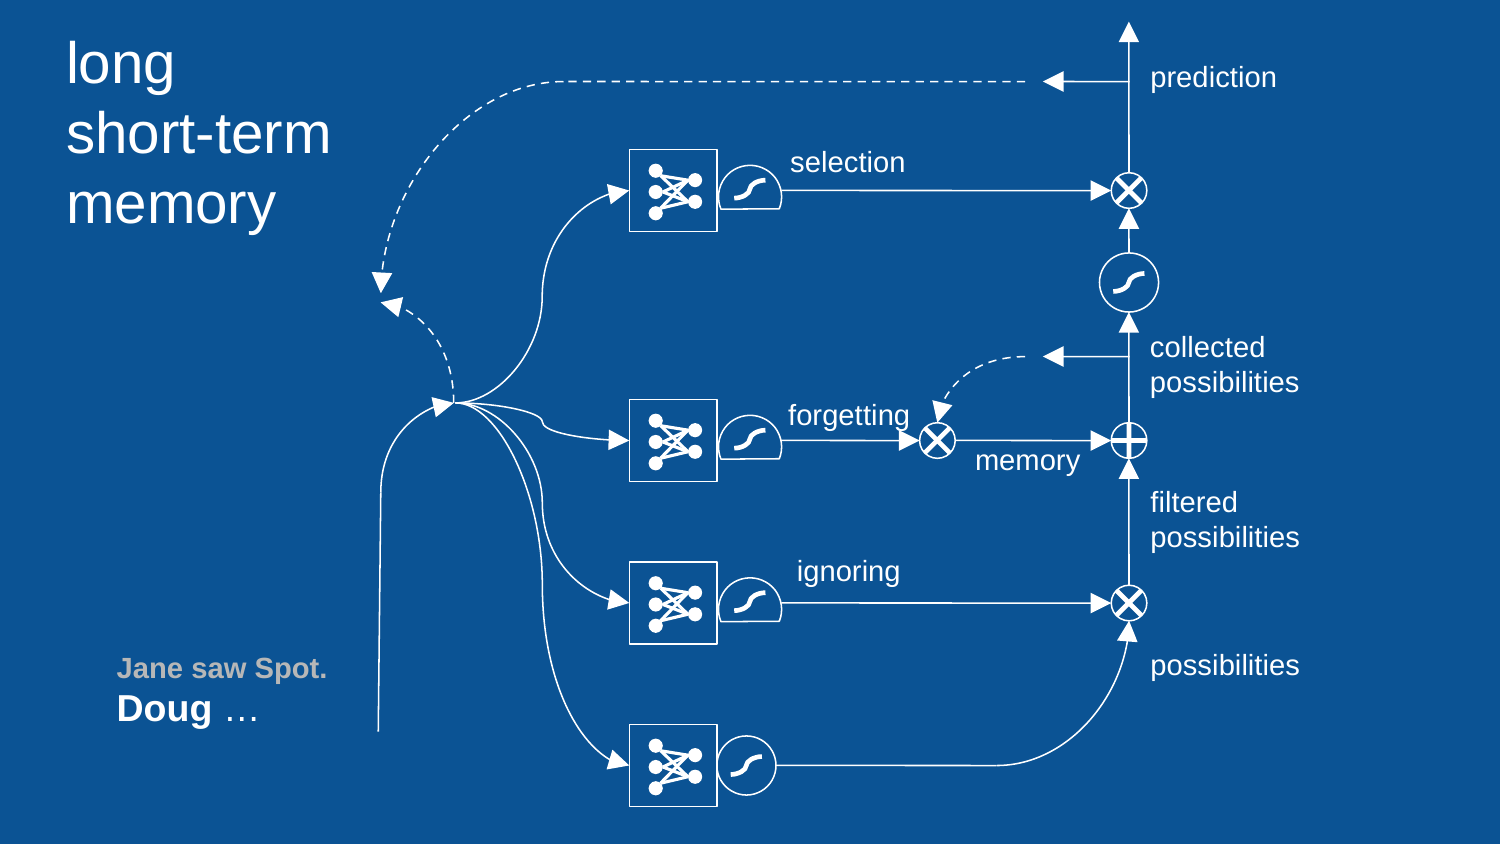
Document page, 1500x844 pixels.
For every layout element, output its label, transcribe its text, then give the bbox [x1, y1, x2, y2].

text_box [688, 444, 703, 459]
text_box [648, 759, 663, 775]
text_box [648, 618, 663, 633]
text_box collected possibilities [1134, 313, 1316, 380]
text_box [648, 597, 663, 612]
text_box filtered possibilities [1135, 468, 1316, 535]
text_box prediction [1135, 43, 1305, 110]
text_box [688, 194, 703, 209]
text_box [648, 456, 663, 471]
text_box [648, 413, 663, 428]
text_box [648, 738, 663, 753]
text_box [648, 434, 663, 450]
text_box [648, 206, 663, 221]
text_box [688, 748, 703, 763]
text_box [648, 163, 663, 178]
text_box possibilities [1135, 630, 1316, 697]
text_box [688, 607, 703, 622]
text_box [648, 184, 663, 200]
text_box [688, 423, 703, 438]
text_box [688, 585, 703, 600]
text_box [648, 781, 663, 796]
text_box [688, 769, 703, 784]
text_box memory [959, 426, 1099, 493]
text_box [688, 173, 703, 188]
text_box selection [775, 128, 925, 195]
text_box [648, 576, 663, 591]
text_box ignoring [781, 536, 921, 603]
text_box forgetting [773, 380, 930, 447]
text_box Jane saw Spot. Doug … [101, 634, 456, 752]
title long short-term memory [51, 10, 396, 427]
